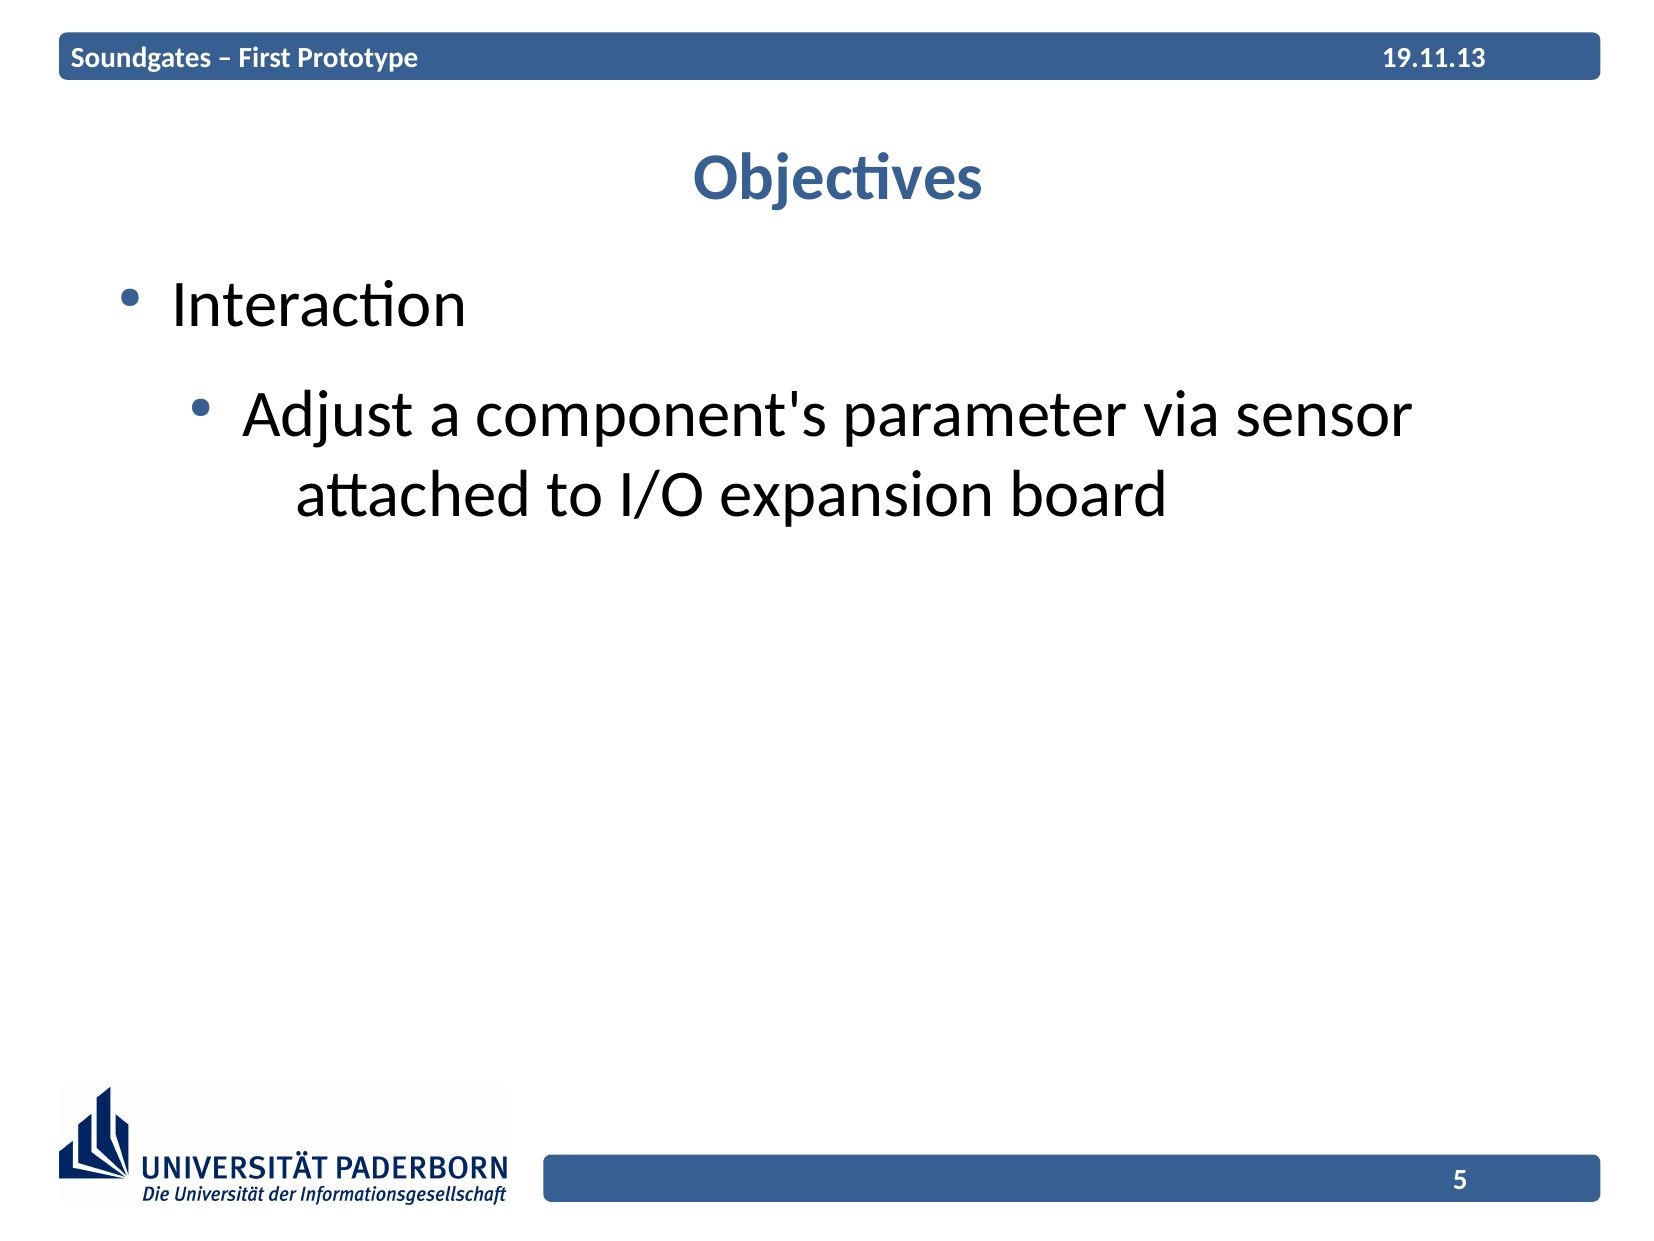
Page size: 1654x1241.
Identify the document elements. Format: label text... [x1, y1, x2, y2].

text_box 19.11.13 [1381, 32, 1583, 80]
text_box <number> [1452, 1154, 1583, 1202]
title Objectives [82, 121, 1595, 225]
list Interaction Adjust a component's parameter via sensor attached to I/O expansion board [82, 259, 1595, 980]
text_box Soundgates – First Prototype [70, 32, 1359, 80]
picture [59, 1086, 507, 1205]
